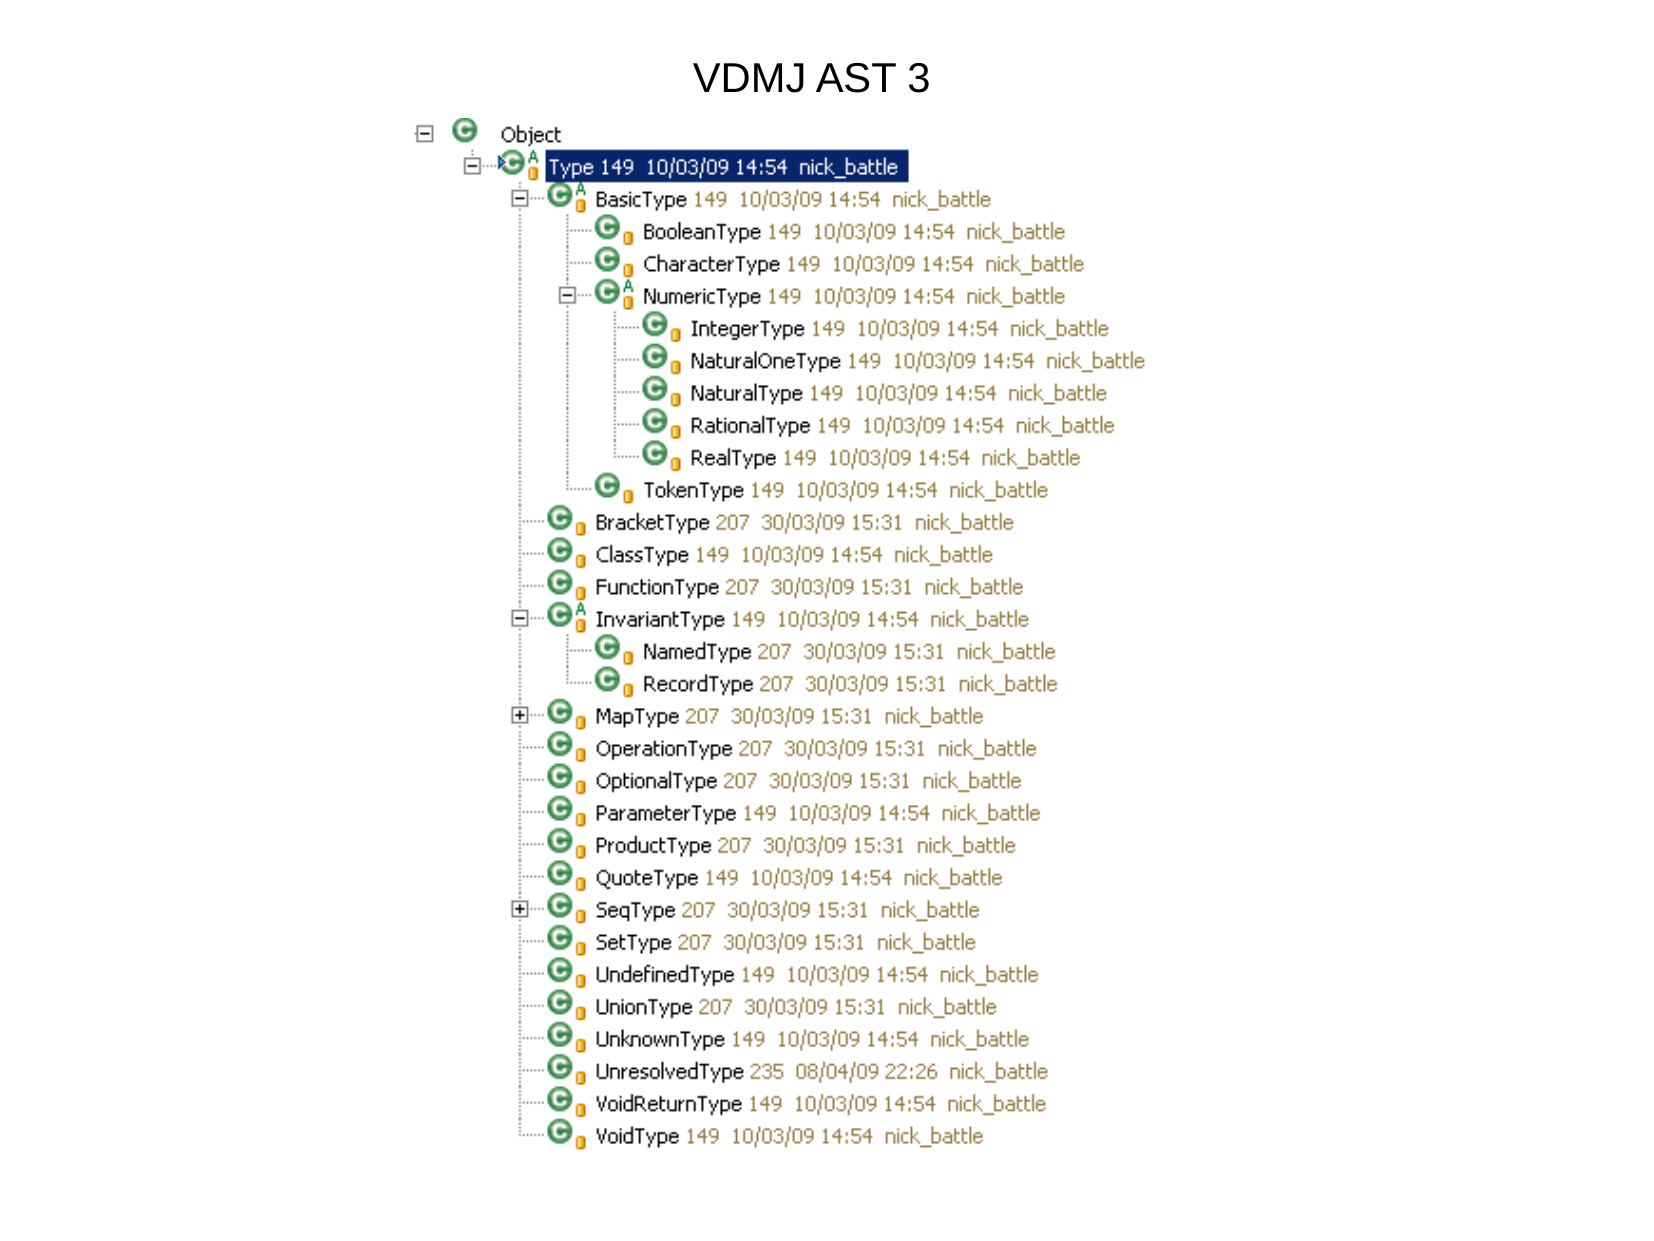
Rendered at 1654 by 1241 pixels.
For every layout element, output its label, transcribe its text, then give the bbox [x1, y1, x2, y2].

picture [413, 118, 1177, 1182]
text_box VDMJ AST 3 [531, 30, 1093, 126]
